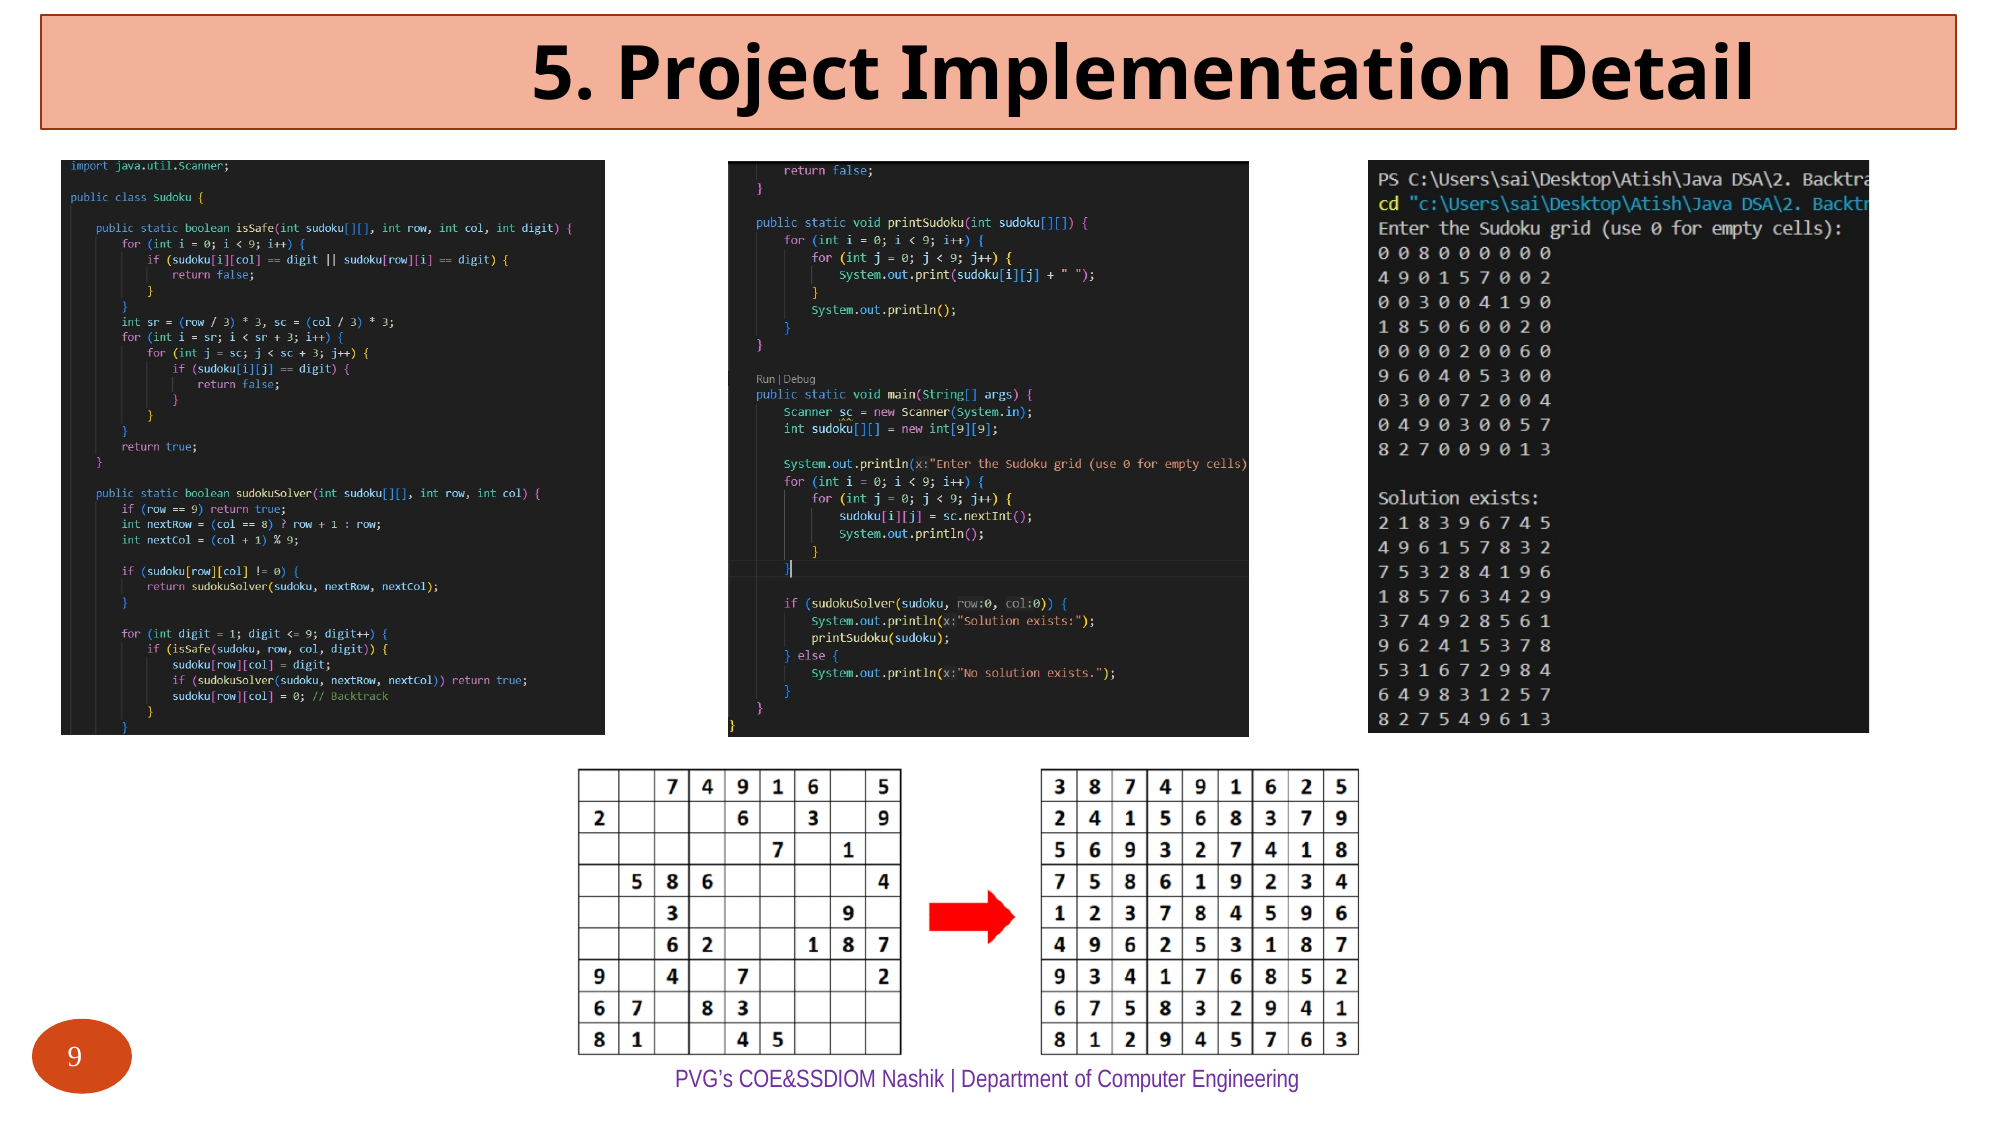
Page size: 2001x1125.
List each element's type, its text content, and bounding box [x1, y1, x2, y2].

title 5. Project Implementation Detail [40, 15, 1956, 130]
text_box [31, 1018, 132, 1094]
slide_number 9 [61, 1038, 105, 1076]
footer PVG’s COE&SSDIOM Nashik | Department of Computer Engineering [672, 1063, 1306, 1095]
picture [571, 763, 1366, 1063]
picture [1363, 160, 1870, 734]
picture [61, 160, 605, 735]
picture [728, 161, 1249, 737]
